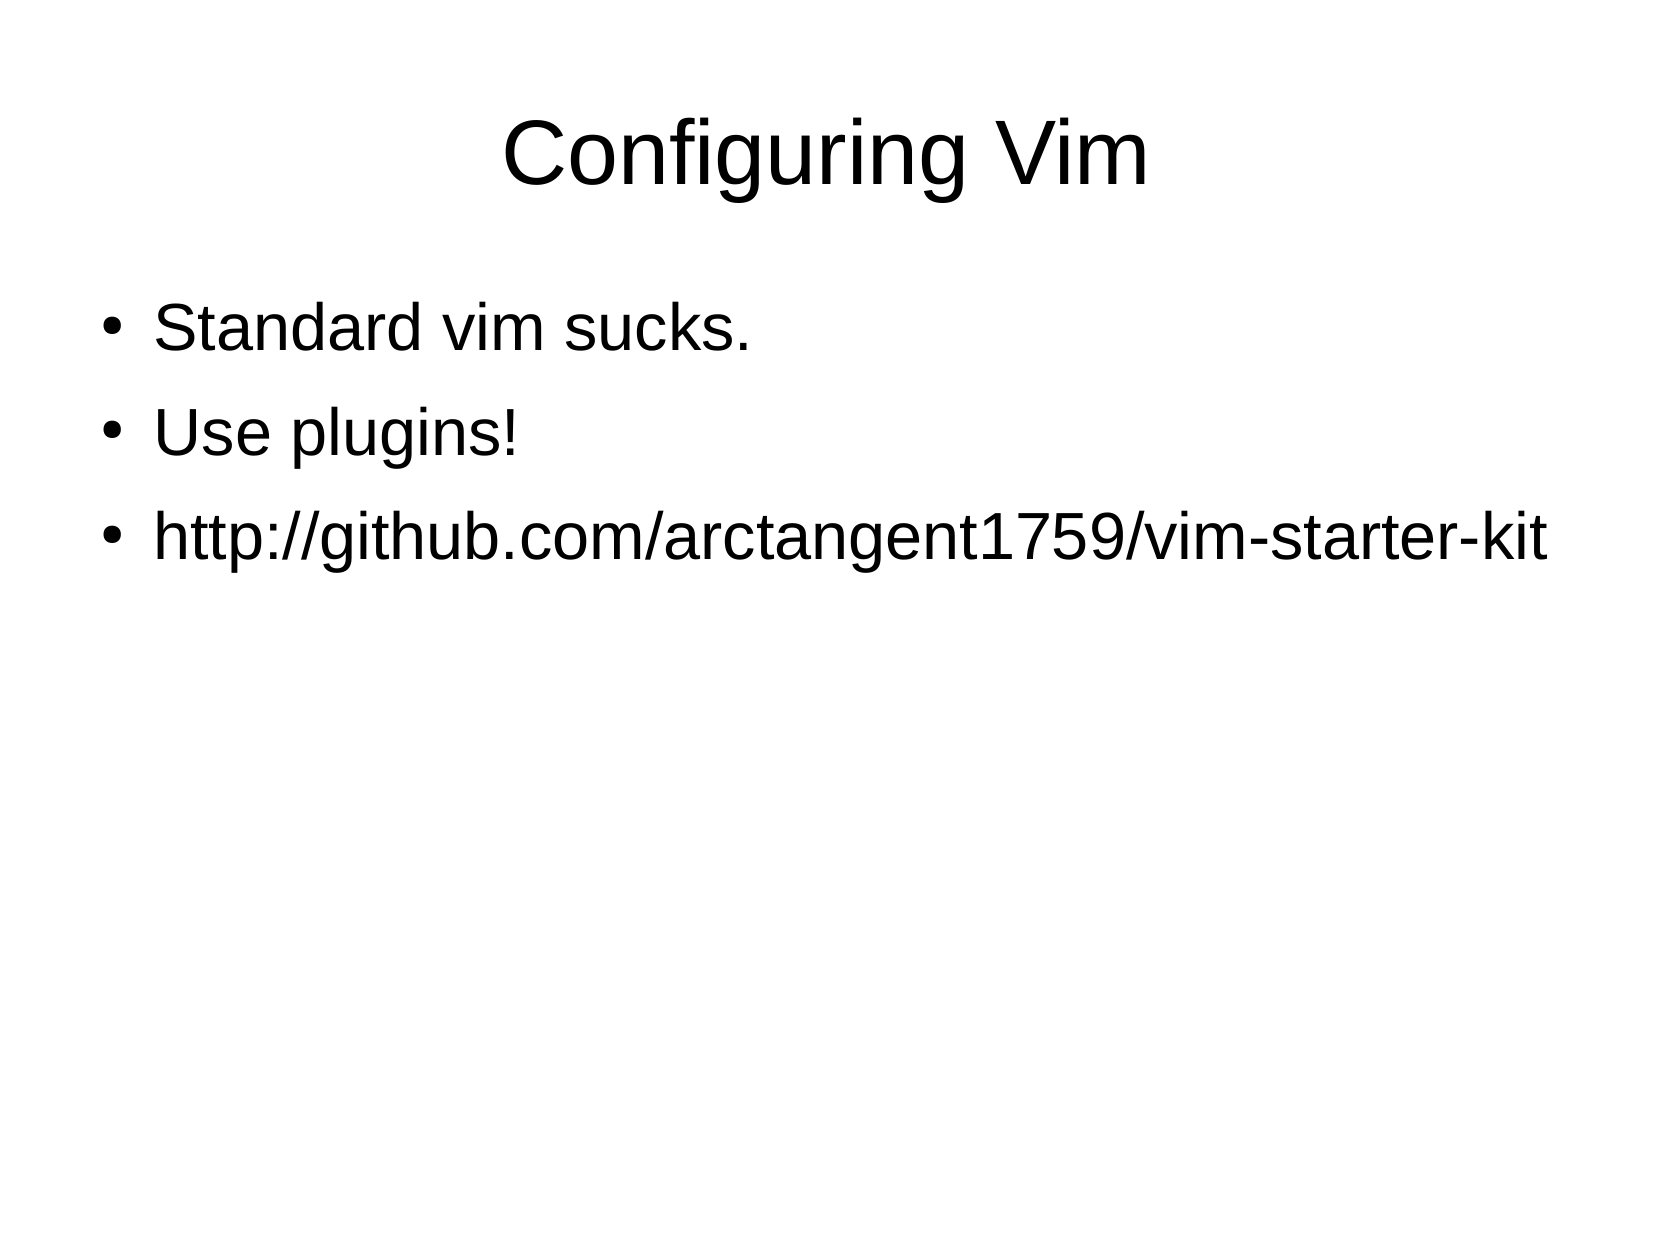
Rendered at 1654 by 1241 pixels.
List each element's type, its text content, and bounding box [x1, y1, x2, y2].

list Standard vim sucks. Use plugins! http://github.com/arctangent1759/vim-starter-kit [82, 290, 1571, 1010]
title Configuring Vim [82, 49, 1571, 257]
